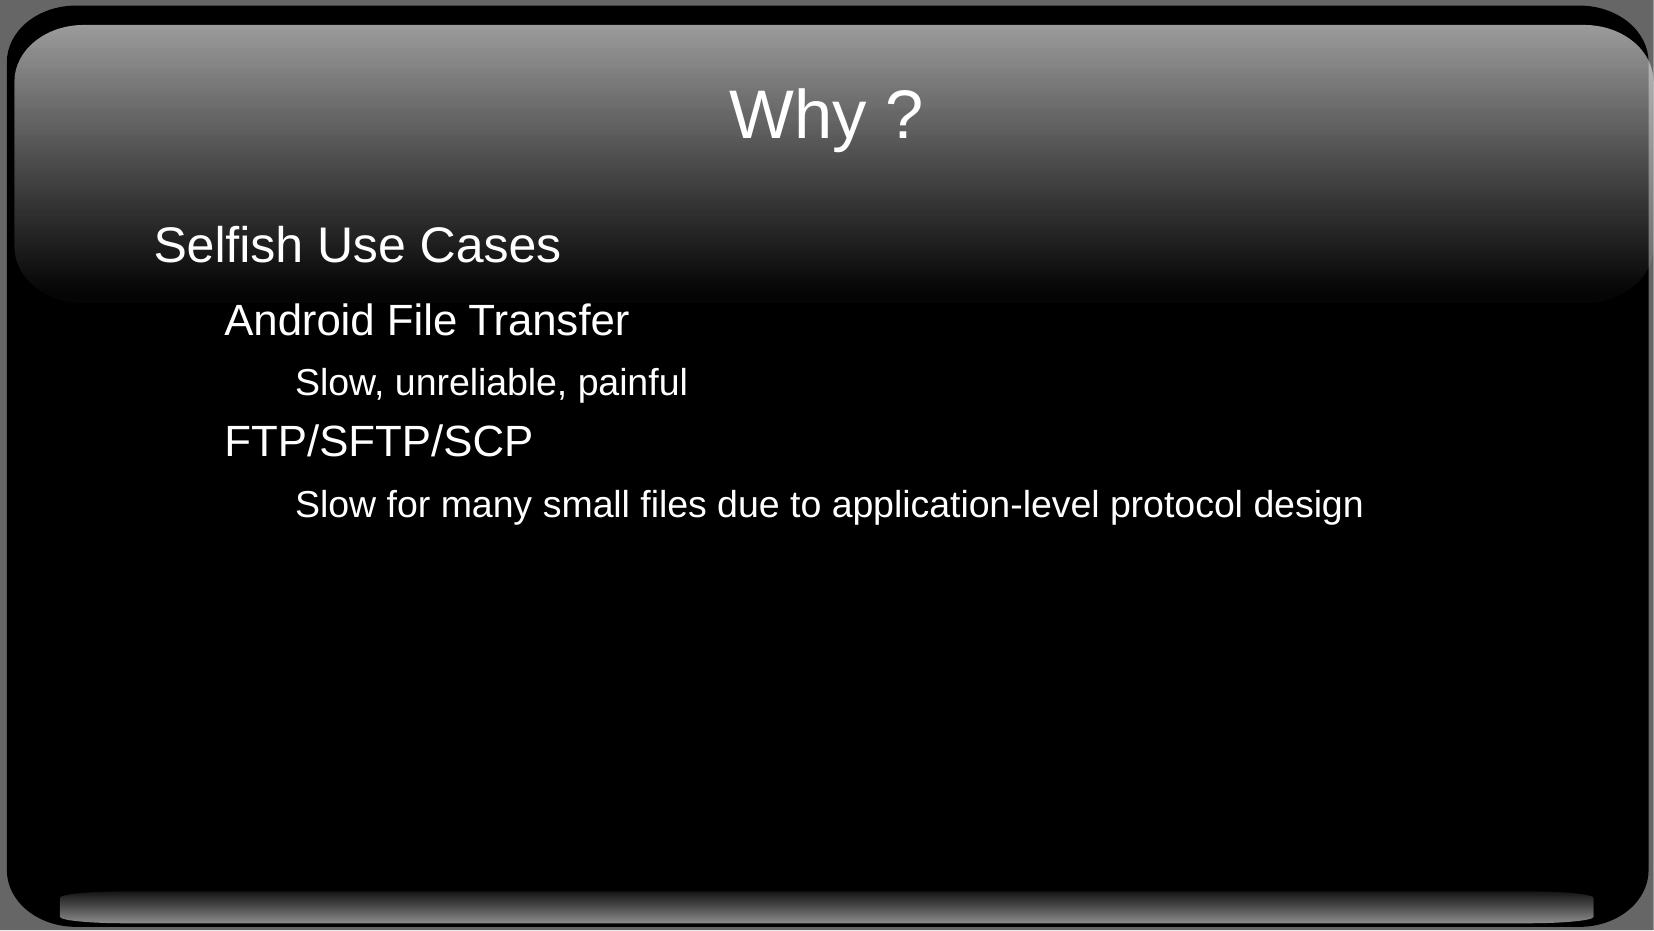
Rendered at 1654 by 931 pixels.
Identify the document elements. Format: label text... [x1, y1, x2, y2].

list Selfish Use Cases Android File Transfer Slow, unreliable, painful FTP/SFTP/SCP Slow for many small files due to application-level protocol design [82, 217, 1538, 758]
title Why ? [82, 37, 1571, 193]
